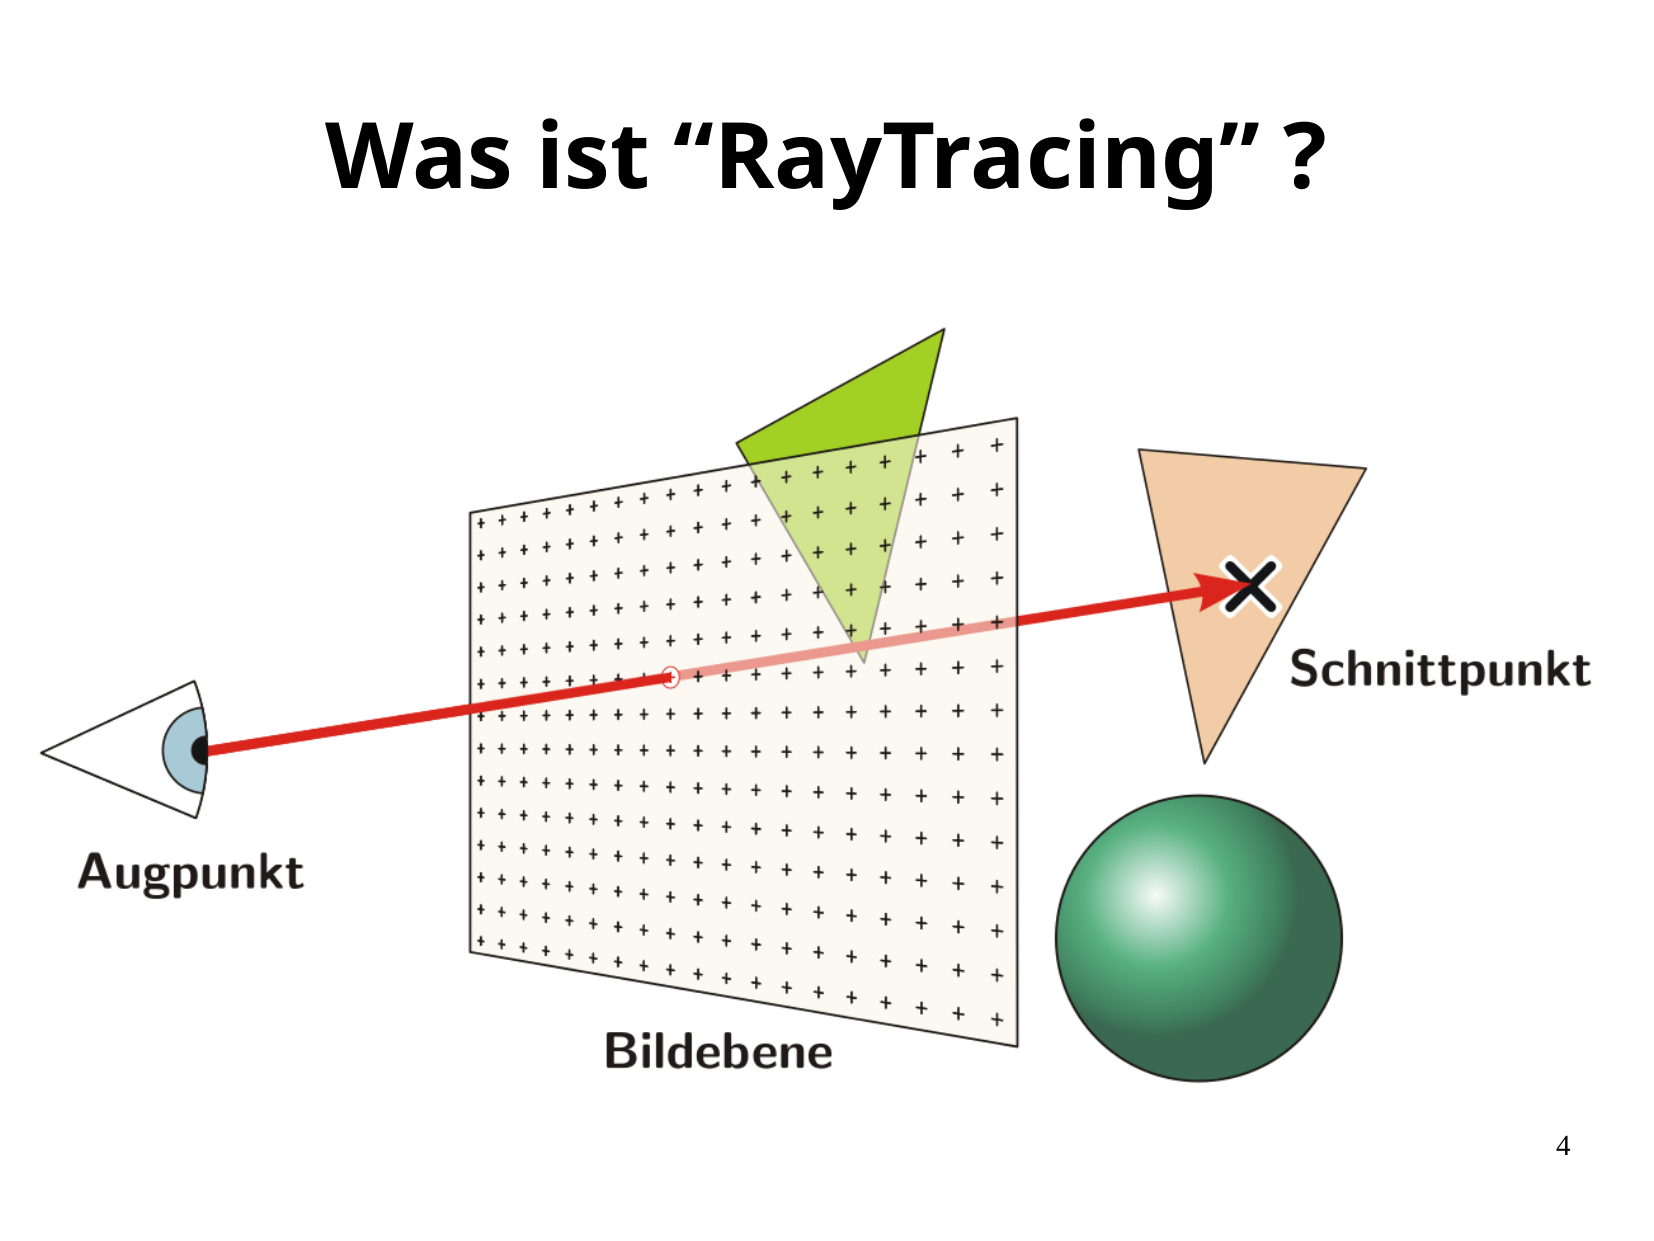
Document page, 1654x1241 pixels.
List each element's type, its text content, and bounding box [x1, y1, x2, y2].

picture [0, 277, 1625, 1126]
title Was ist “RayTracing” ? [82, 49, 1571, 257]
